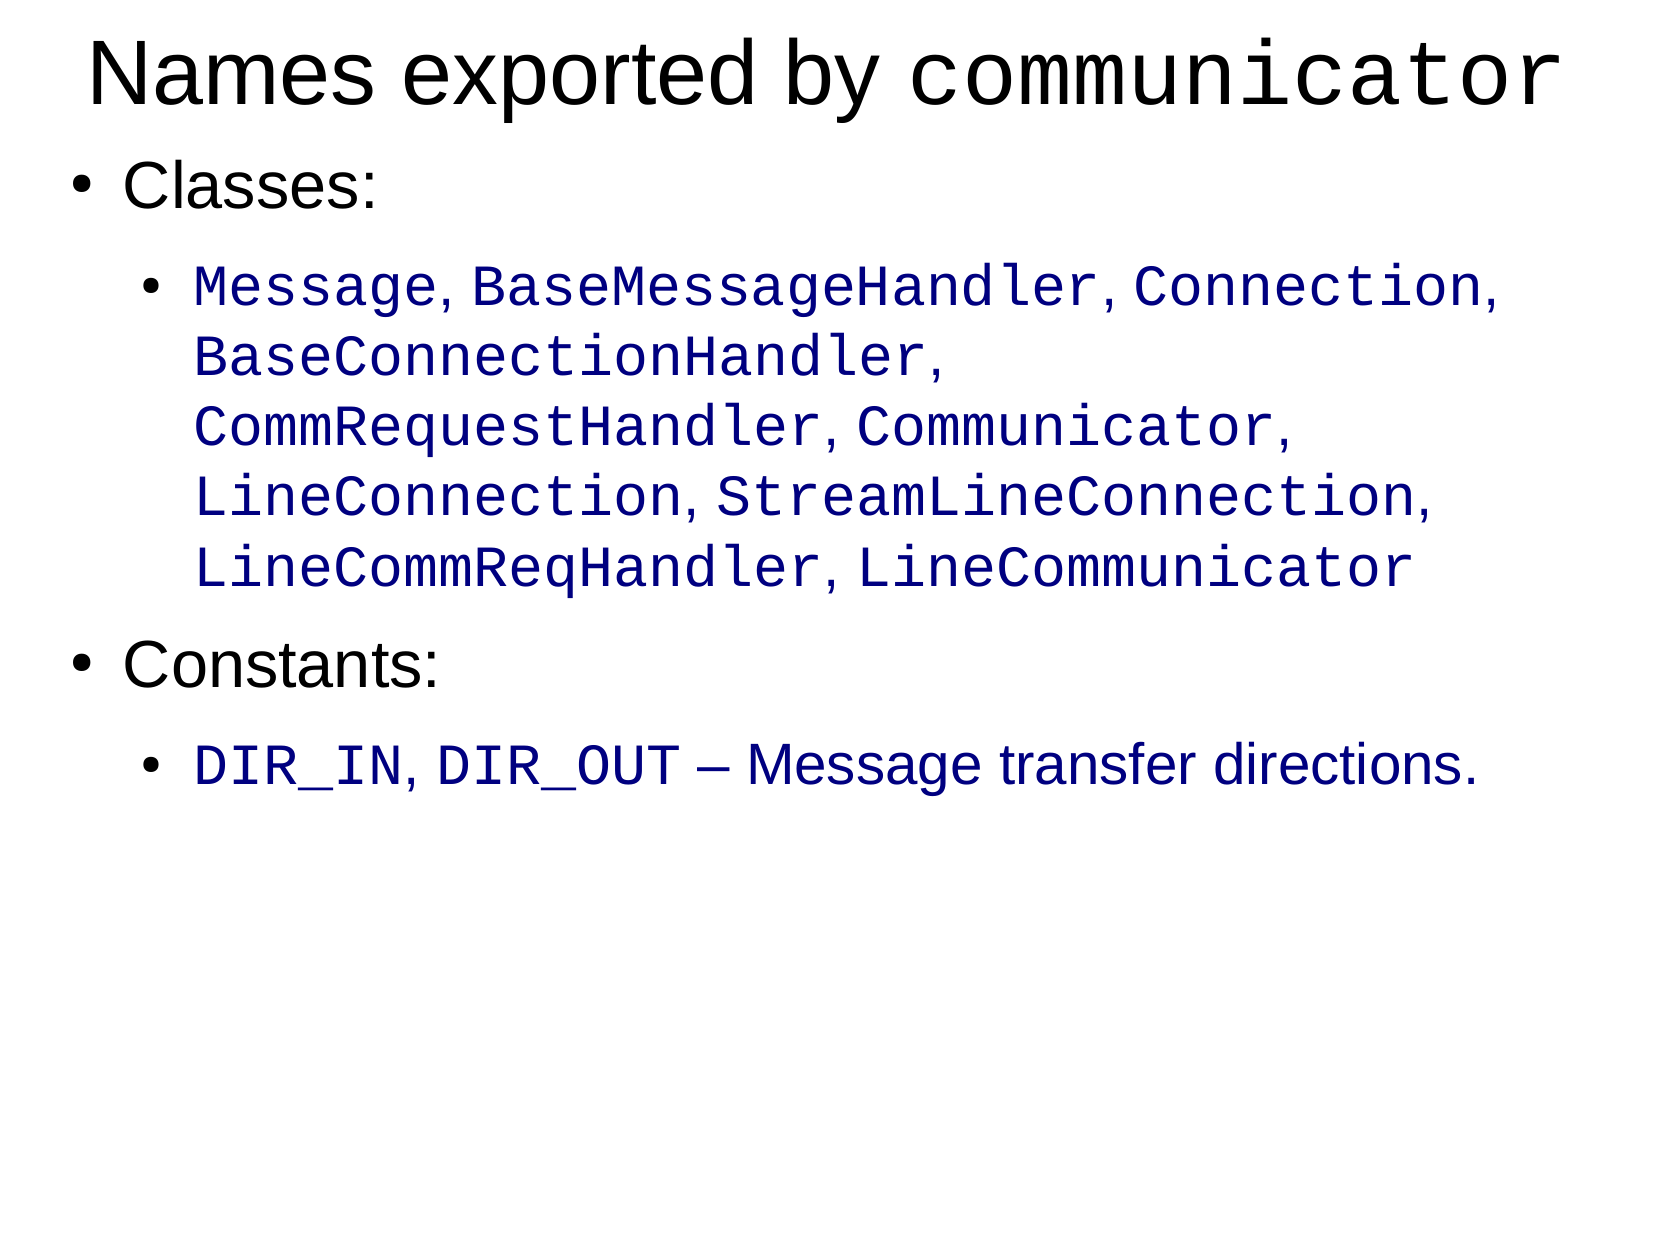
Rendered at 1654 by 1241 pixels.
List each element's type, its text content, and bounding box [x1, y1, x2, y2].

title Names exported by communicator [82, 19, 1571, 135]
list Classes: Message, BaseMessageHandler, Connection, BaseConnectionHandler, CommRequestHandler, Communicator, LineConnection, StreamLineConnection, LineCommReqHandler, LineCommunicator Constants: DIR_IN, DIR_OUT – Message transfer directions. [52, 148, 1597, 1196]
